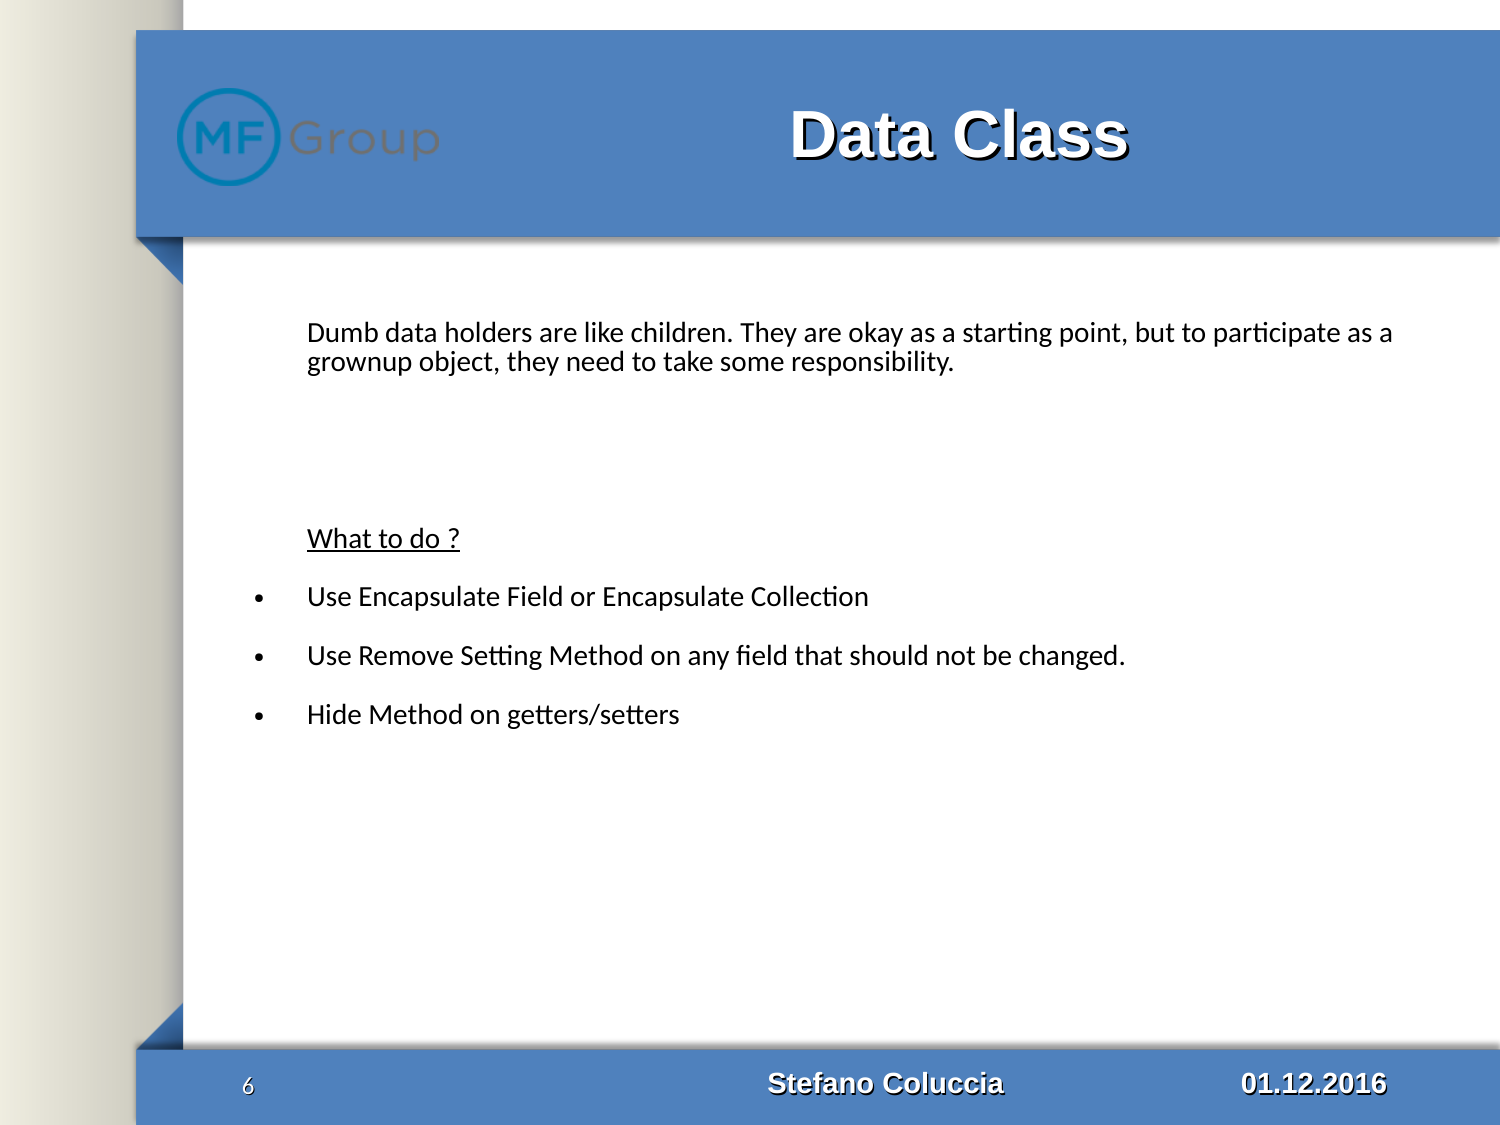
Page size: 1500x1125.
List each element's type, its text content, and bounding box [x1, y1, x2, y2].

title Stefano Coluccia [738, 1062, 1034, 1105]
list Dumb data holders are like children. They are okay as a starting point, but to participate as a grownup object, they need to take some responsibility. What to do ? Use Encapsulate Field or Encapsulate Collection Use Remove Setting Method on any field that should not be changed. Hide Method on getters/setters [236, 261, 1453, 975]
title 01.12.2016 [1151, 1062, 1477, 1105]
picture [0, 0, 1500, 1125]
title Data Class [472, 57, 1447, 211]
